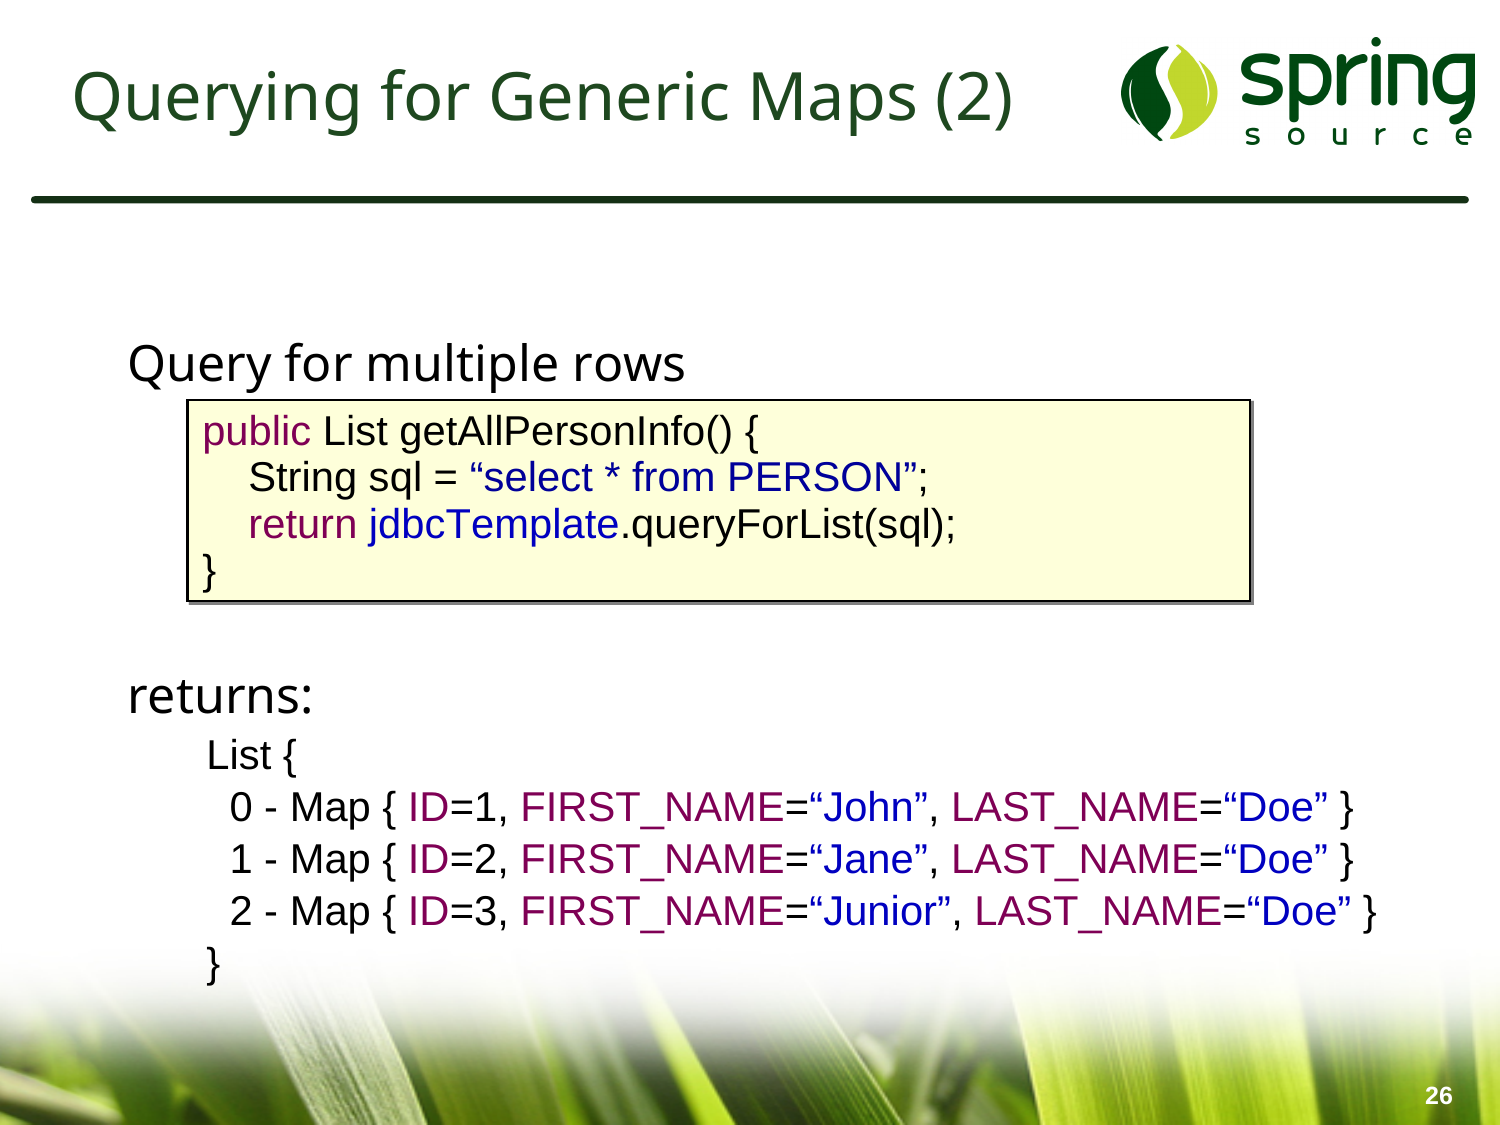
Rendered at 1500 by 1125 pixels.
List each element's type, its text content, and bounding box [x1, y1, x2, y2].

picture [0, 944, 1500, 1125]
picture [1121, 37, 1475, 145]
title Querying for Generic Maps (2) [56, 5, 1089, 184]
text_box public List getAllPersonInfo() { String sql = “select * from PERSON”; return jdbcTemplate.queryForList(sql); } [187, 399, 1251, 602]
list Query for multiple rows returns: List { 0 - Map { ID=1, FIRST_NAME=“John”, LAST_NAME=“Doe” } 1 - Map { ID=2, FIRST_NAME=“Jane”, LAST_NAME=“Doe” } 2 - Map { ID=3, FIRST_NAME=“Junior”, LAST_NAME=“Doe” } } [112, 324, 1463, 1001]
